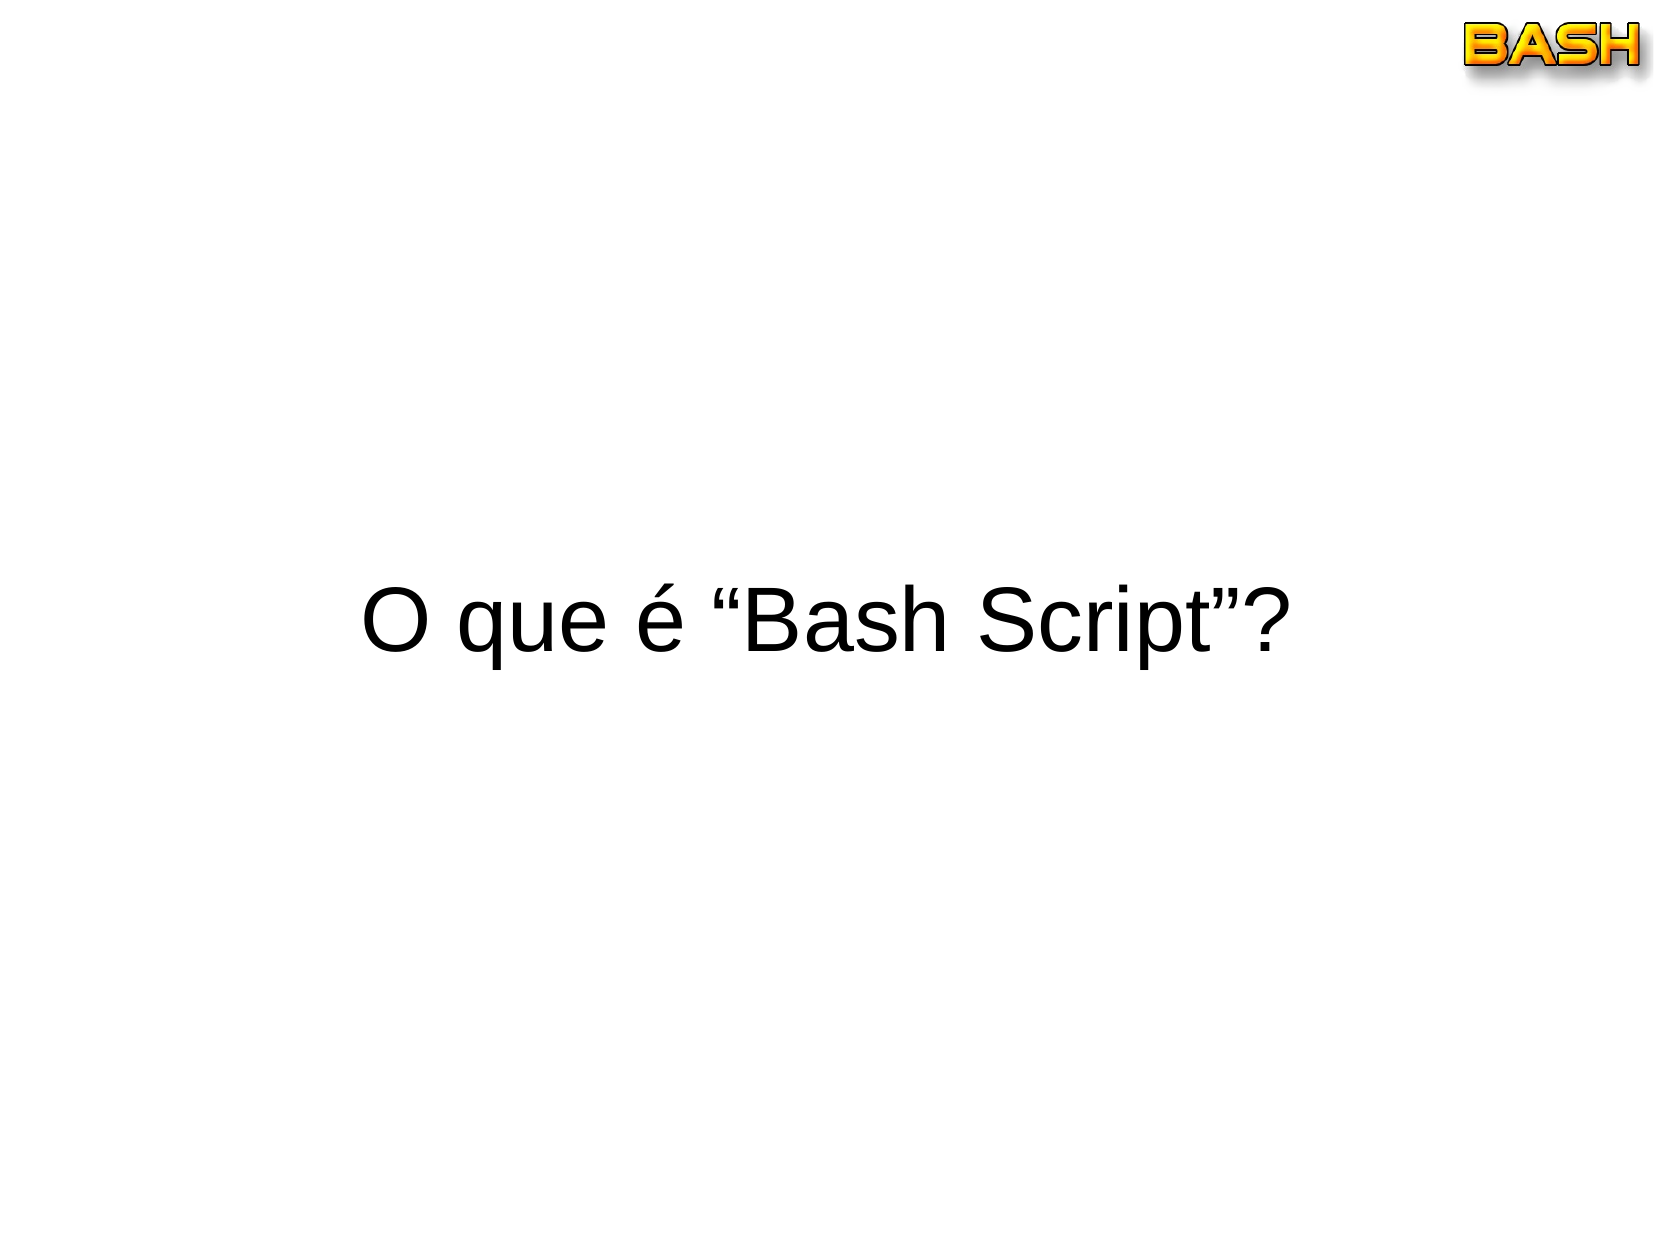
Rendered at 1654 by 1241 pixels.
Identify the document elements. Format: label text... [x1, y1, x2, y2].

picture [1450, 0, 1654, 96]
title O que é “Bash Script”? [82, 523, 1571, 717]
